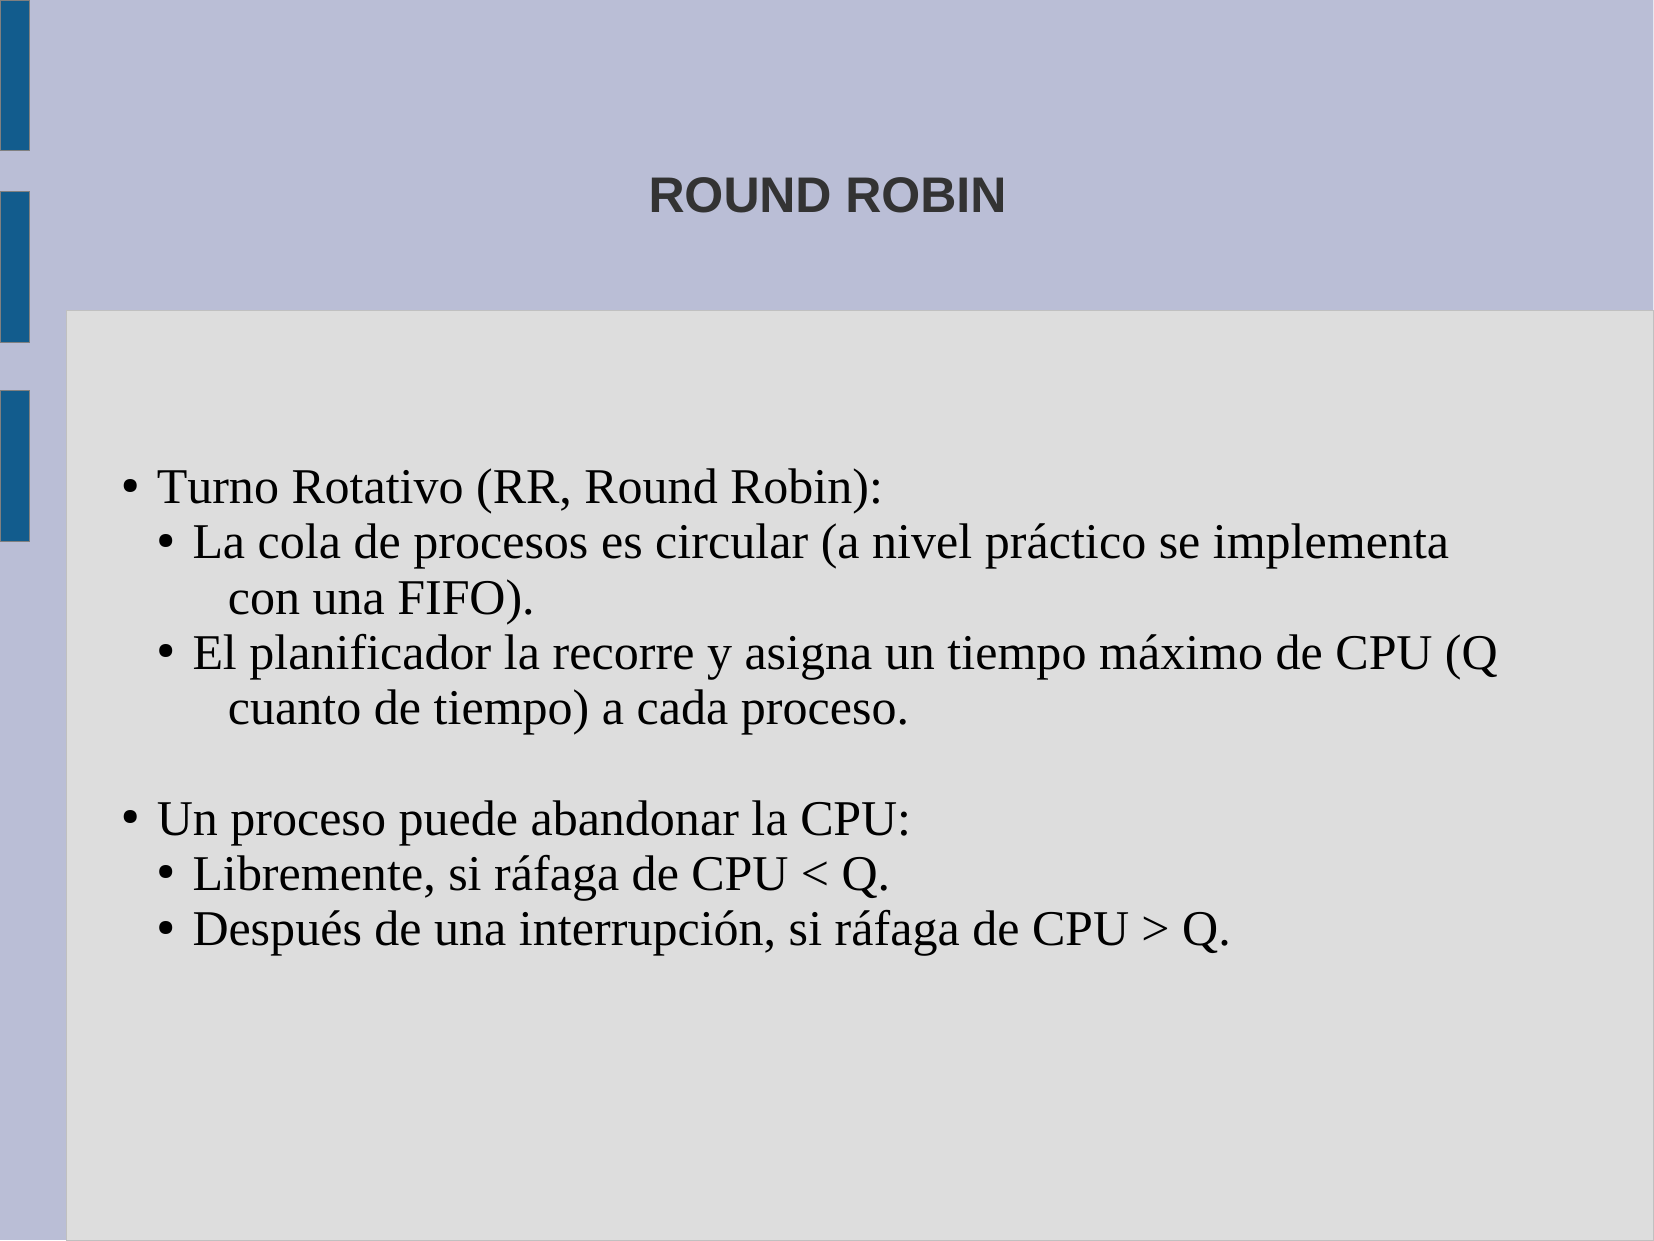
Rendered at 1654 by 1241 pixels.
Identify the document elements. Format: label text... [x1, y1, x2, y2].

title ROUND ROBIN [121, 91, 1534, 299]
subtitle Turno Rotativo (RR, Round Robin): La cola de procesos es circular (a nivel práctico se implementa con una FIFO). El planificador la recorre y asigna un tiempo máximo de CPU (Q cuanto de tiempo) a cada proceso. Un proceso puede abandonar la CPU: Libremente, si ráfaga de CPU < Q. Después de una interrupción, si ráfaga de CPU > Q. [121, 344, 1534, 1127]
